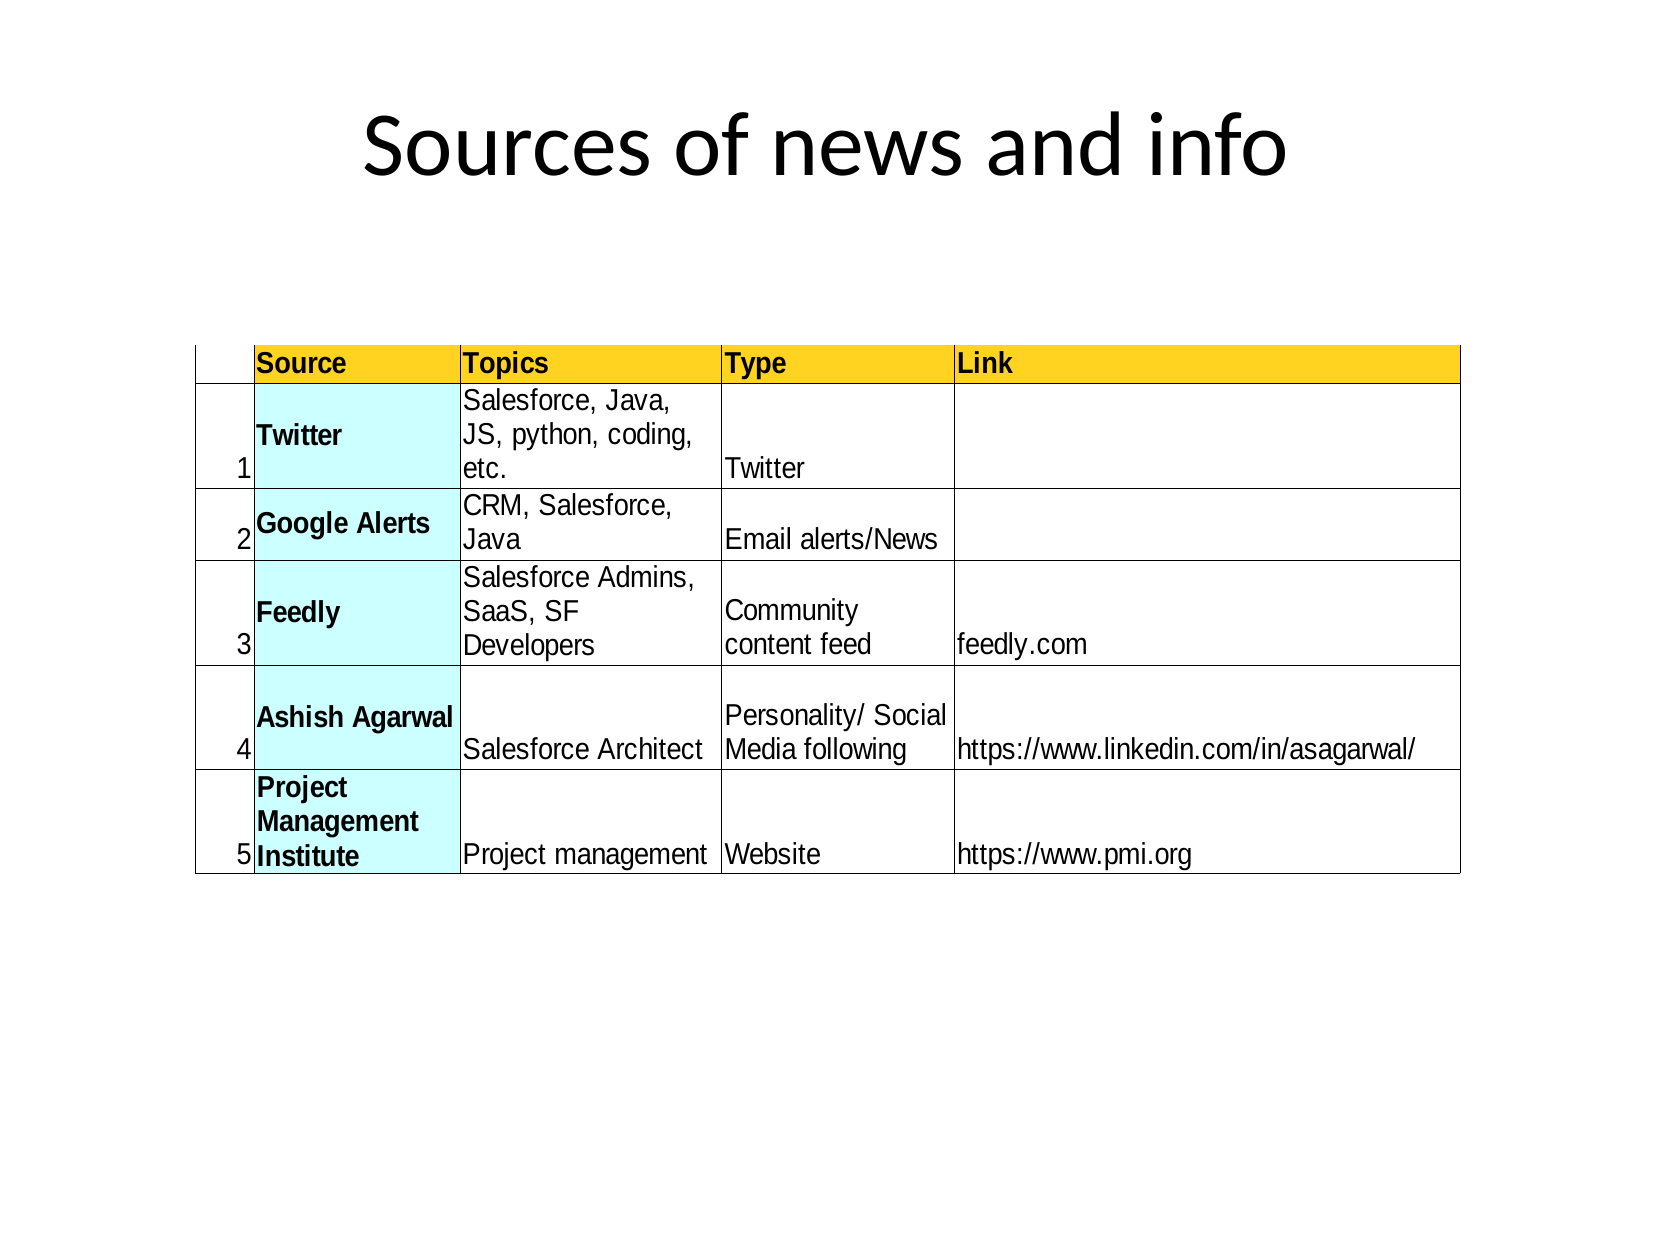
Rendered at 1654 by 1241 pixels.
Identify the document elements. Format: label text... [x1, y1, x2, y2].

title Sources of news and info [82, 49, 1571, 257]
picture [195, 345, 1463, 878]
